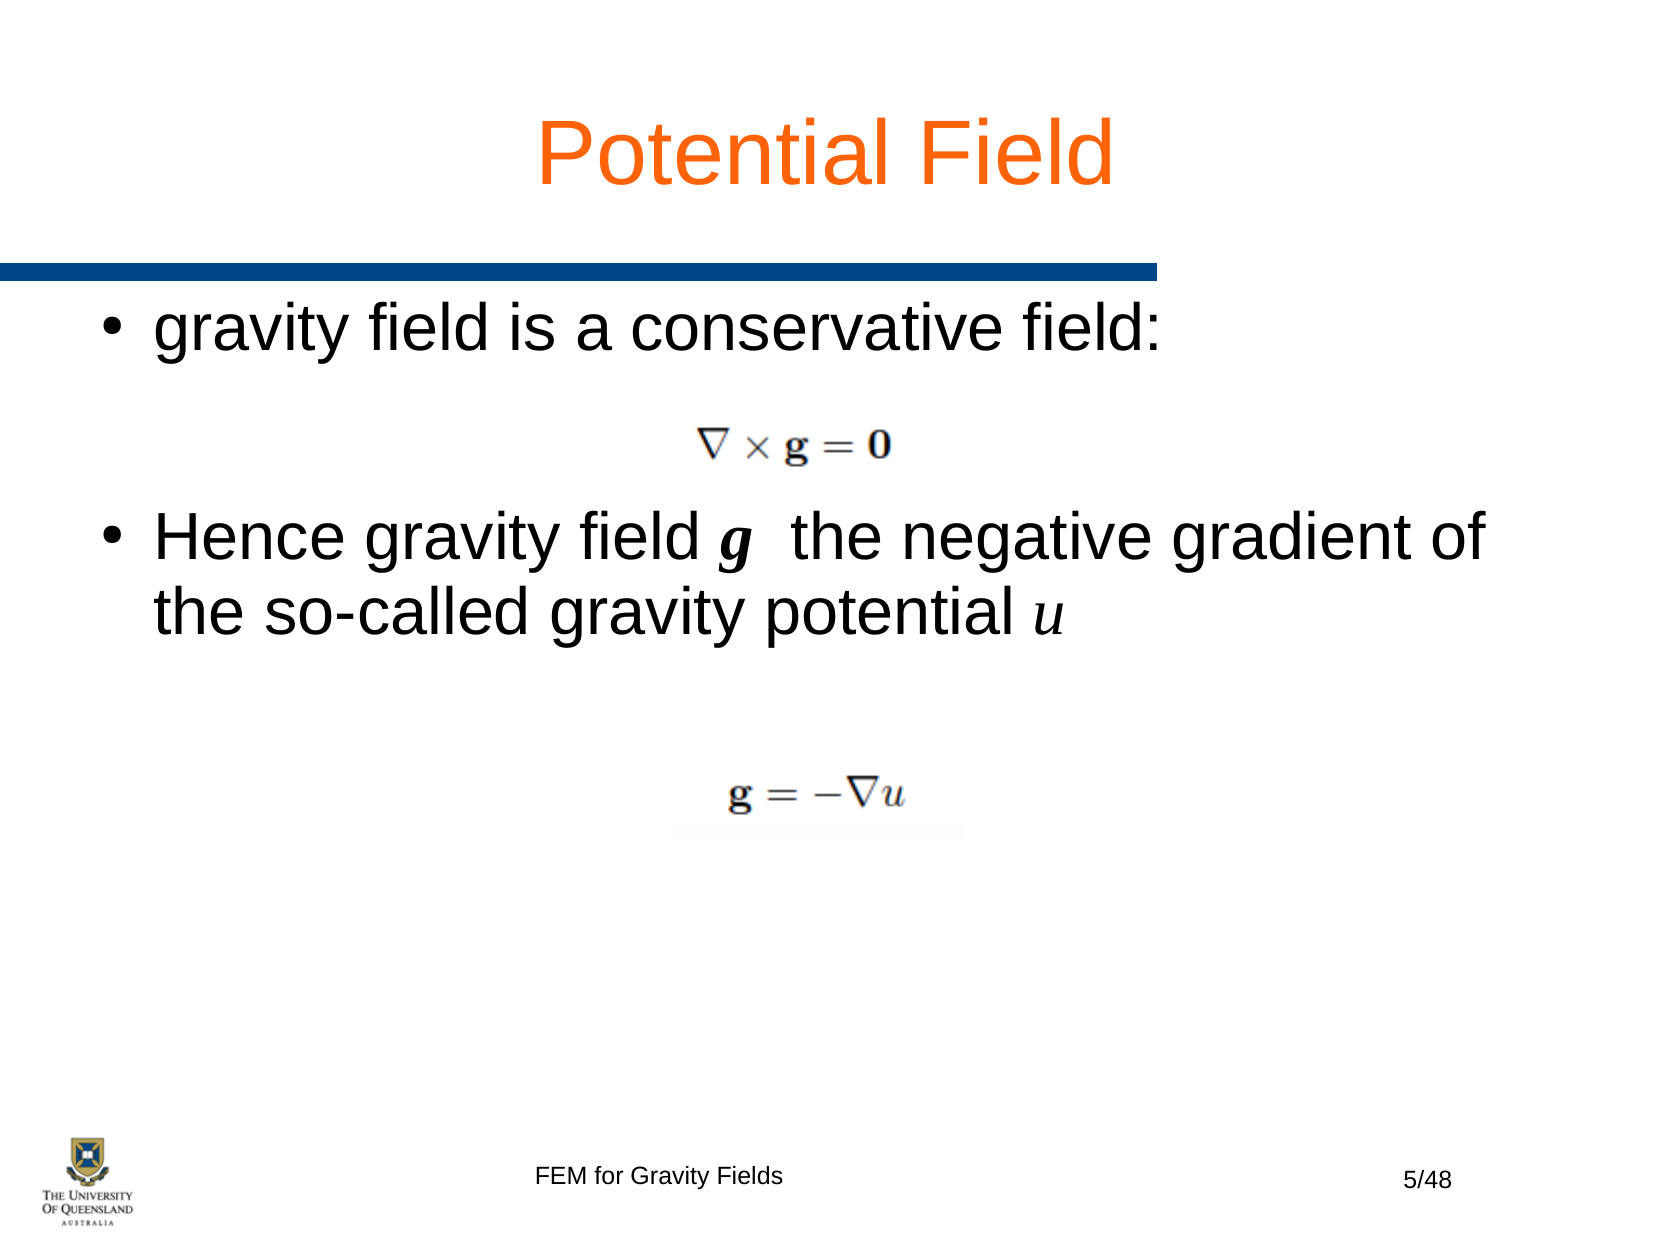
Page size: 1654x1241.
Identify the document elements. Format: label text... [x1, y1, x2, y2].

picture [671, 738, 964, 837]
list gravity field is a conservative field: Hence gravity field g the negative gradient of the so-called gravity potential u [82, 290, 1571, 1010]
title Potential Field [82, 49, 1571, 257]
picture [676, 392, 951, 483]
picture [35, 1133, 142, 1235]
